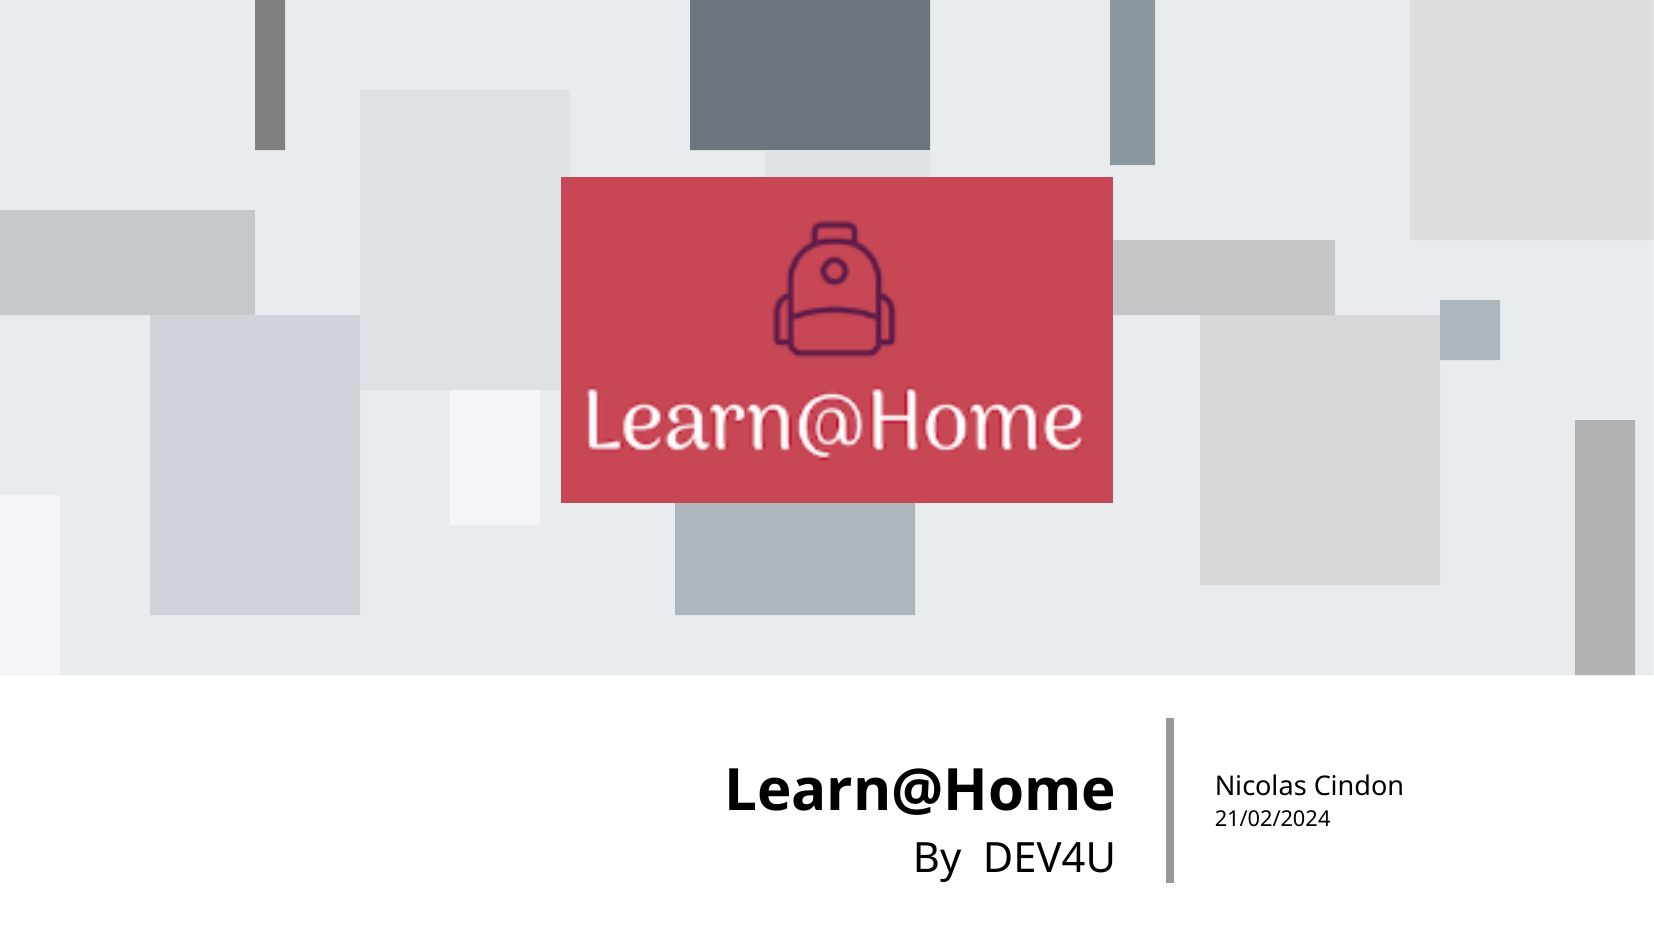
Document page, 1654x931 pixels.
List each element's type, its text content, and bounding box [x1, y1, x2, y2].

text_box Nicolas Cindon 21/02/2024 [1200, 759, 1591, 841]
picture [561, 177, 1113, 503]
text_box Learn@Home By DEV4U [675, 740, 1131, 892]
